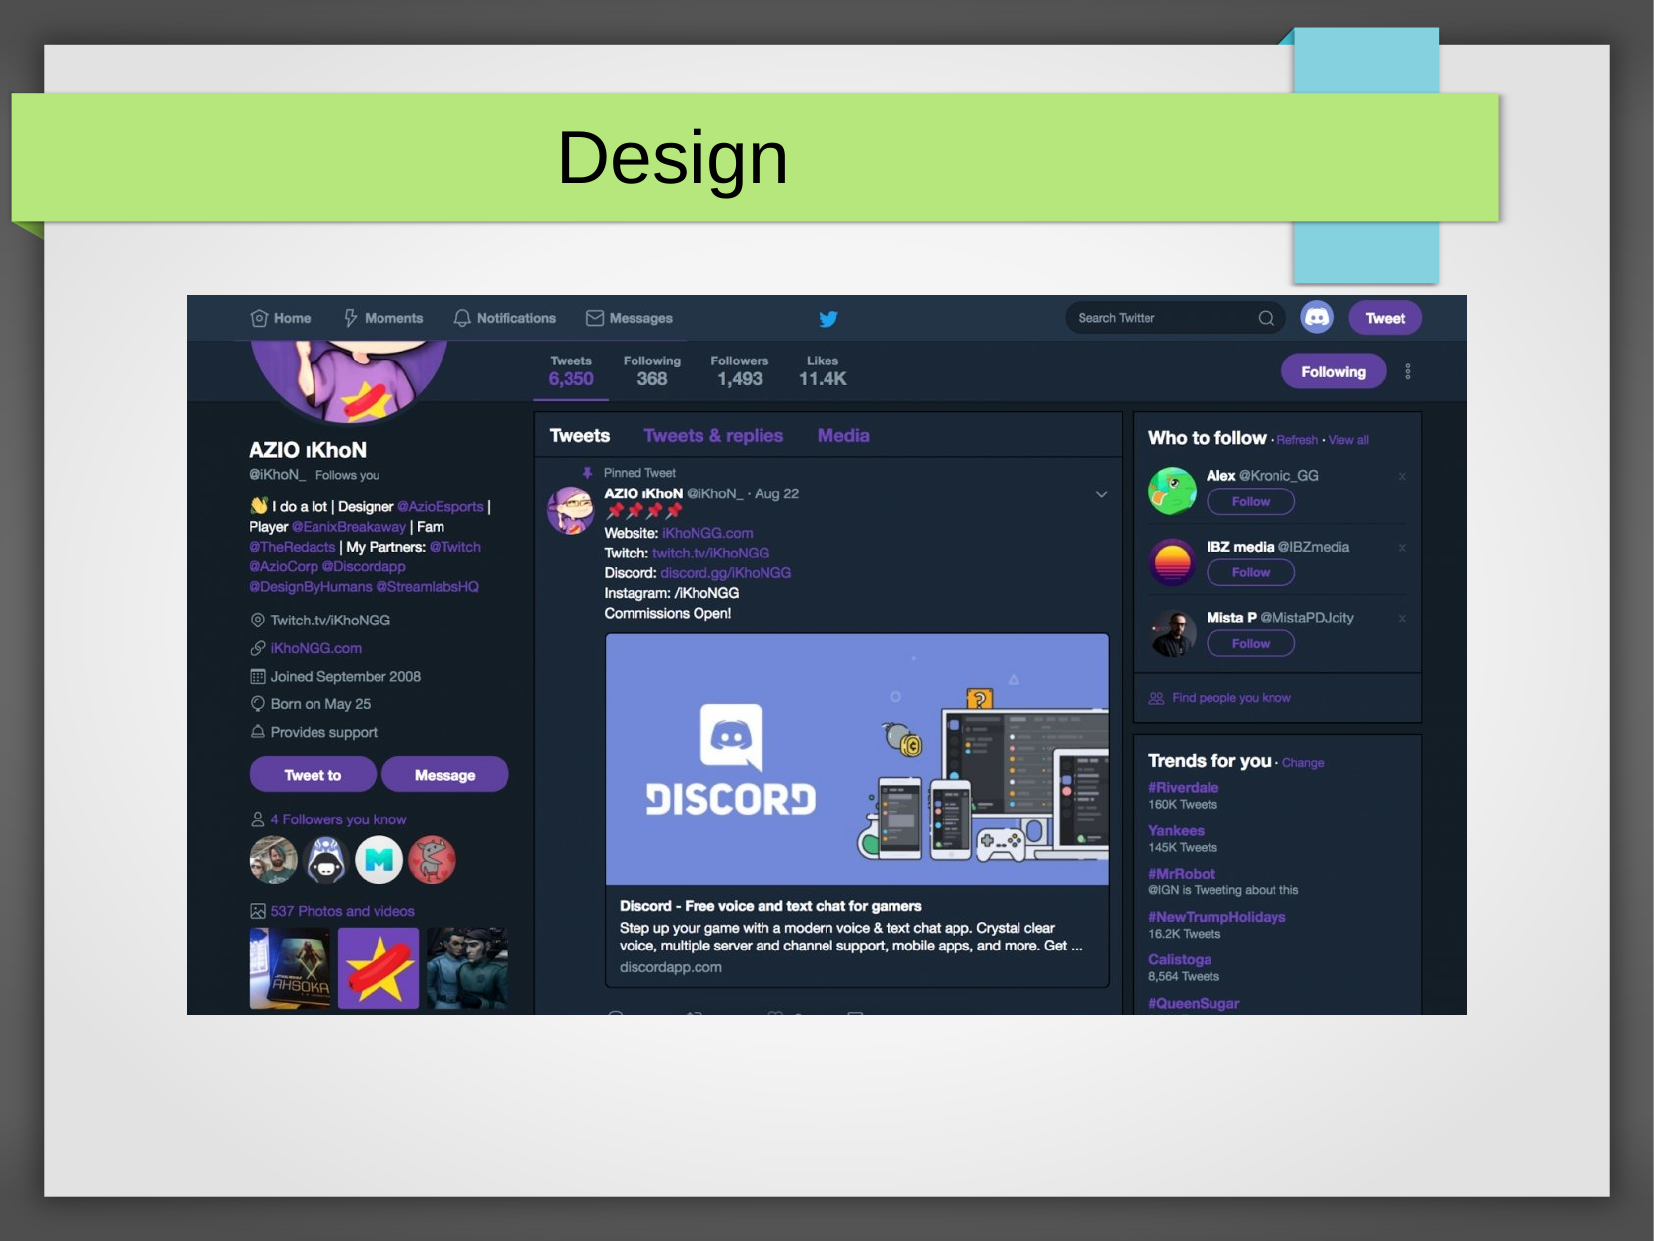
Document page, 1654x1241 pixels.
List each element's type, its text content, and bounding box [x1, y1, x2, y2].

title Design [82, 94, 1264, 213]
picture [0, 0, 1654, 1241]
